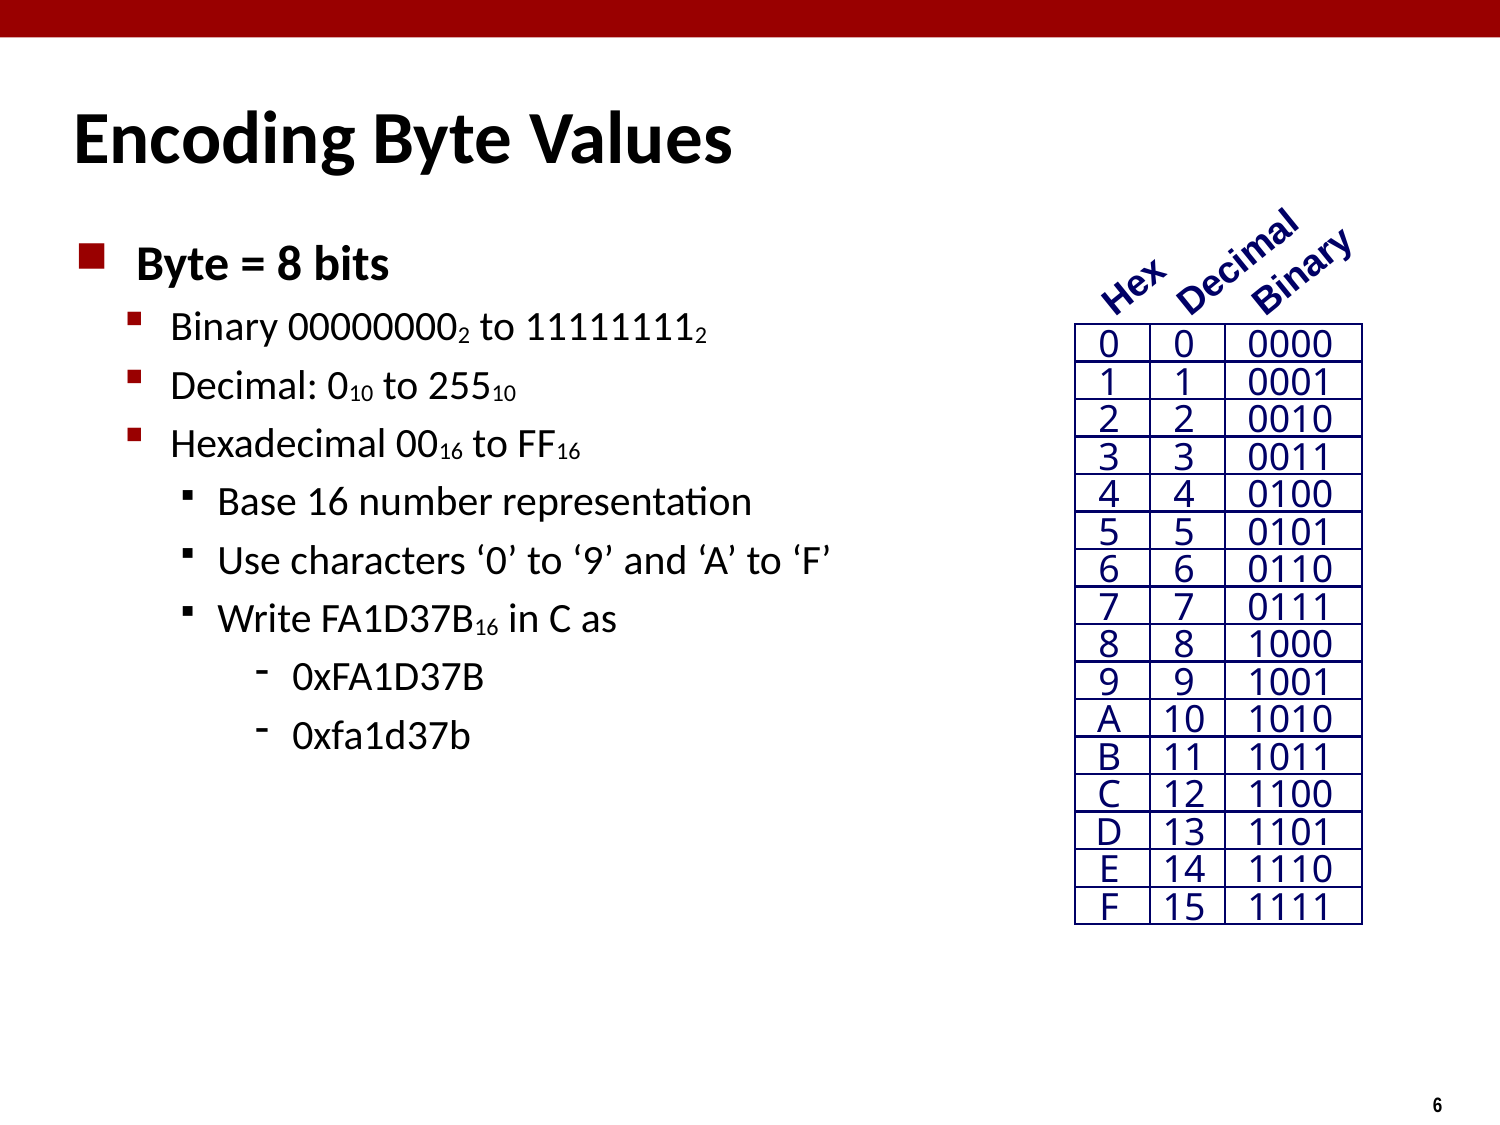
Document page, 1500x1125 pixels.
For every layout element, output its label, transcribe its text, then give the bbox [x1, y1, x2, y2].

text_box 1110 [1238, 837, 1349, 874]
text_box 8 [1179, 633, 1188, 641]
text_box 13 [1154, 799, 1221, 837]
text_box 0110 [1238, 536, 1349, 574]
text_box Byte = 8 bits Binary 000000002 to 111111112 Decimal: 010 to 25510 Hexadecimal 0016 to FF16 Base 16 number representation Use characters ‘0’ to ‘9’ and ‘A’ to ‘F’ Write FA1D37B16 in C as 0xFA1D37B 0xfa1d37b [65, 223, 1361, 1039]
text_box 0100 [1316, 483, 1327, 499]
text_box 0000 [1316, 333, 1327, 349]
text_box 0000 [1295, 333, 1306, 349]
text_box 1010 [1273, 708, 1284, 724]
text_box 0000 [1273, 333, 1284, 349]
text_box 1 [1164, 349, 1210, 386]
text_box 9 [1178, 671, 1189, 682]
text_box 1001 [1273, 671, 1284, 686]
text_box A [1088, 686, 1136, 724]
text_box 8 [1089, 611, 1135, 649]
text_box 1111 [1238, 874, 1349, 937]
text_box 0 [1089, 311, 1135, 349]
text_box 0 [1178, 333, 1189, 349]
text_box 15 [1154, 874, 1221, 937]
text_box 0001 [1295, 371, 1306, 386]
text_box 7 [1164, 574, 1210, 611]
text_box 0101 [1295, 521, 1306, 536]
text_box C [1088, 762, 1136, 799]
text_box 8 [1103, 645, 1114, 649]
text_box 6 [1089, 536, 1135, 574]
text_box 1000 [1273, 633, 1284, 649]
text_box 0010 [1316, 408, 1327, 424]
text_box 14 [1188, 859, 1198, 873]
text_box 0100 [1252, 483, 1263, 499]
text_box 6 [1164, 536, 1210, 574]
text_box B [1103, 746, 1114, 755]
text_box 0001 [1238, 349, 1349, 386]
text_box 9 [1089, 649, 1135, 686]
text_box 1001 [1295, 671, 1306, 686]
text_box 8 [1104, 633, 1113, 641]
text_box 0000 [1277, 311, 1349, 349]
text_box [1074, 323, 1090, 925]
text_box 1000 [1316, 633, 1327, 649]
text_box 1000 [1295, 633, 1306, 649]
text_box 12 [1154, 762, 1221, 799]
text_box Decimal [1154, 182, 1314, 335]
text_box 8 [1178, 645, 1189, 649]
text_box 0110 [1252, 558, 1263, 574]
text_box Encoding Byte Values [58, 71, 1304, 197]
text_box 0010 [1238, 386, 1349, 424]
text_box 0010 [1252, 408, 1263, 424]
text_box 1010 [1316, 708, 1327, 724]
text_box E [1090, 837, 1135, 886]
text_box 0101 [1252, 521, 1263, 536]
text_box 9 [1103, 671, 1114, 682]
text_box 5 [1089, 499, 1135, 536]
text_box 1010 [1238, 686, 1349, 724]
text_box 2 [1089, 386, 1135, 424]
text_box D [1086, 799, 1138, 849]
text_box 8 [1164, 611, 1210, 649]
text_box 2 [1164, 386, 1210, 424]
text_box 11 [1154, 724, 1221, 762]
text_box 0111 [1252, 596, 1263, 611]
text_box 1100 [1316, 783, 1327, 799]
text_box 4 [1102, 484, 1112, 498]
text_box 0000 [1252, 333, 1263, 349]
text_box 1011 [1238, 724, 1349, 762]
text_box 3 [1089, 424, 1135, 461]
text_box 7 [1089, 574, 1135, 611]
text_box 4 [1164, 461, 1210, 499]
text_box 3 [1164, 424, 1210, 461]
text_box 1000 [1238, 611, 1349, 649]
text_box 1100 [1238, 762, 1349, 799]
text_box A [1105, 710, 1113, 721]
text_box 0011 [1238, 424, 1349, 461]
text_box 0000 [1238, 311, 1271, 349]
text_box 0001 [1252, 371, 1263, 386]
text_box 0 [1103, 333, 1114, 349]
text_box [1210, 323, 1238, 925]
text_box 0011 [1252, 446, 1263, 461]
text_box Hex [1079, 229, 1180, 335]
text_box D [1102, 821, 1117, 837]
text_box 14 [1154, 837, 1221, 874]
text_box 4 [1089, 461, 1135, 499]
text_box 1101 [1238, 799, 1349, 837]
text_box 0001 [1273, 371, 1284, 386]
text_box 0111 [1238, 574, 1349, 611]
text_box 10 [1189, 708, 1200, 724]
text_box Binary [1229, 199, 1378, 336]
text_box 1011 [1273, 746, 1284, 762]
text_box 0 [1164, 311, 1210, 349]
text_box 6 [1103, 568, 1114, 574]
text_box 0100 [1238, 461, 1349, 499]
text_box 0101 [1238, 499, 1349, 536]
text_box [1349, 323, 1363, 925]
text_box 4 [1177, 484, 1187, 498]
text_box 1110 [1316, 858, 1327, 874]
text_box 0011 [1273, 446, 1284, 461]
text_box 1101 [1295, 821, 1306, 837]
text_box B [1103, 757, 1115, 762]
text_box 0110 [1316, 558, 1327, 574]
text_box 0100 [1295, 483, 1306, 499]
text_box 10 [1154, 686, 1221, 724]
text_box B [1088, 724, 1137, 774]
text_box 0010 [1273, 408, 1284, 424]
text_box [1134, 323, 1164, 925]
text_box 1100 [1295, 783, 1306, 799]
text_box 1 [1089, 349, 1135, 386]
text_box 9 [1164, 649, 1210, 686]
text_box 1001 [1238, 649, 1349, 686]
text_box F [1090, 874, 1134, 937]
text_box 5 [1164, 499, 1210, 536]
text_box 6 [1178, 568, 1189, 574]
